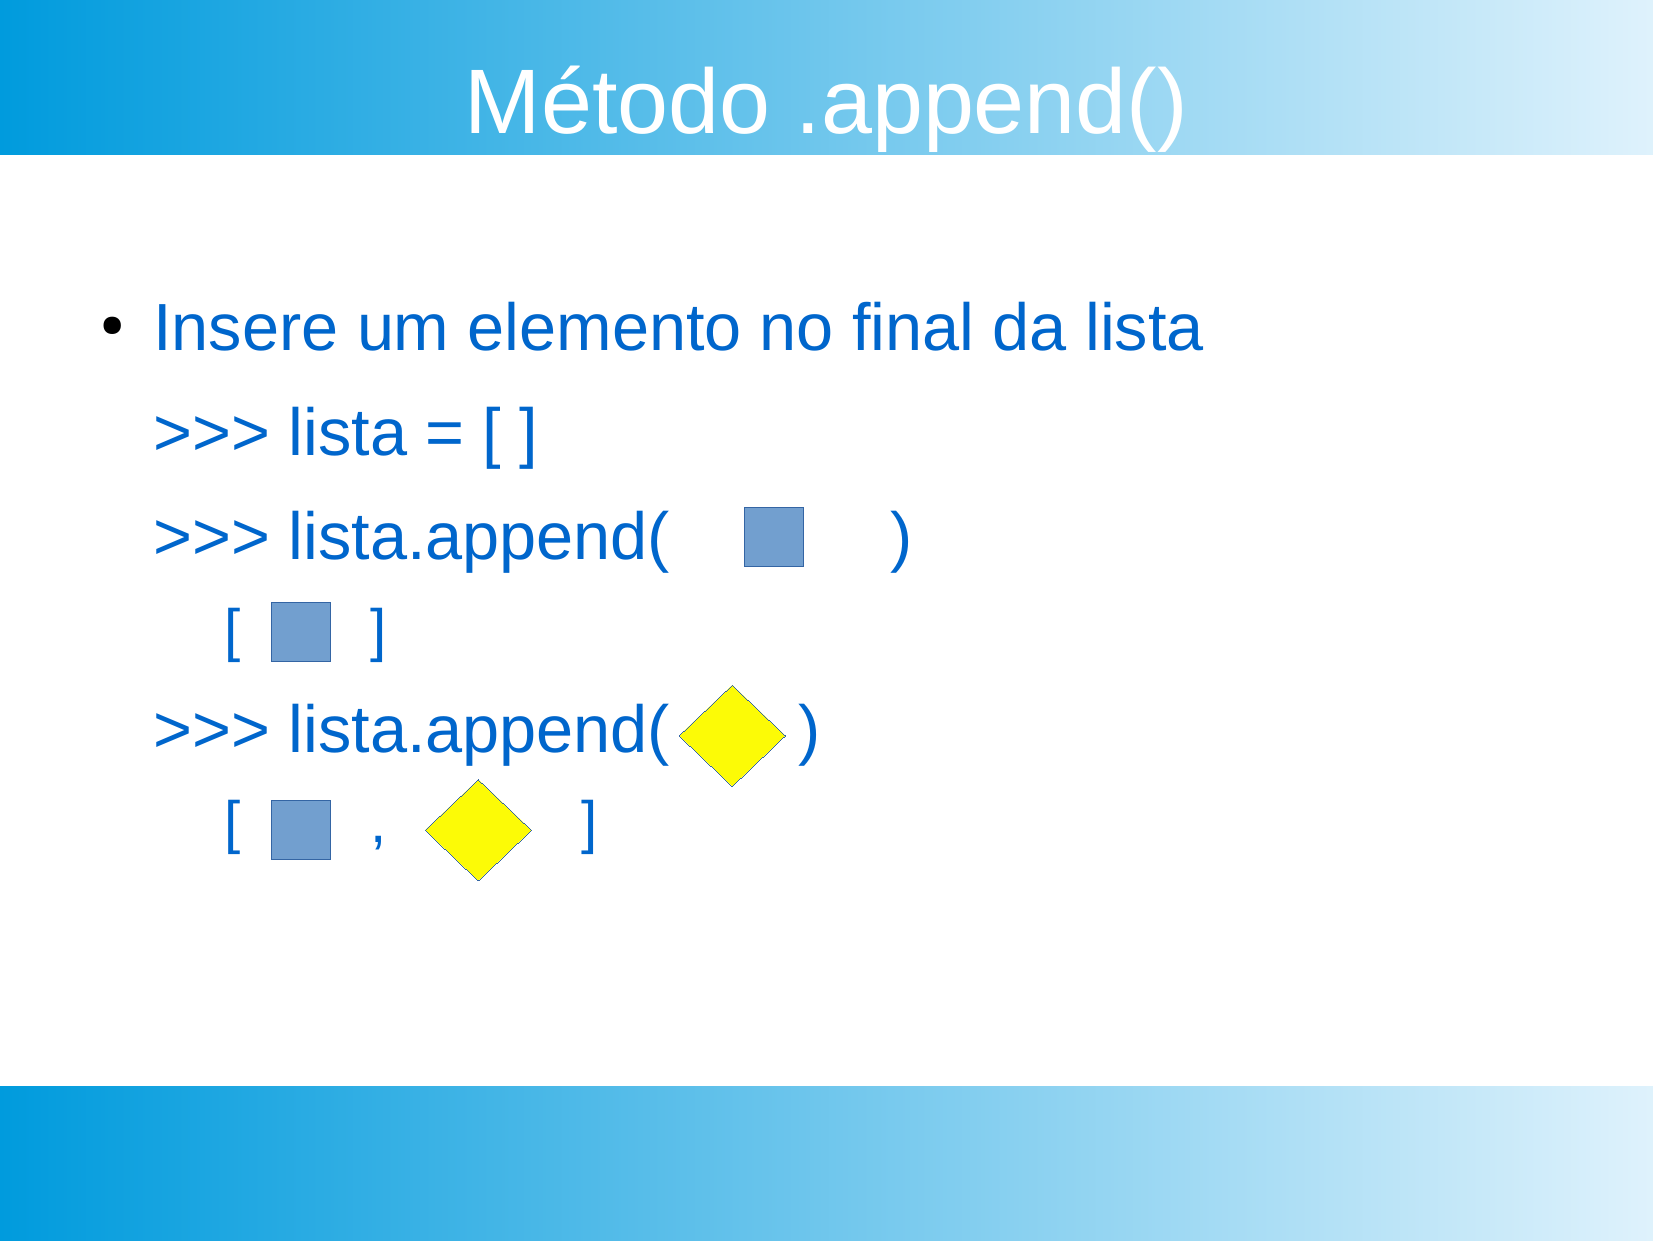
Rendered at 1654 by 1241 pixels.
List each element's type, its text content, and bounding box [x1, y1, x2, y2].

text_box [425, 779, 532, 881]
text_box [744, 507, 804, 567]
title Método .append() [82, 49, 1571, 155]
text_box [271, 602, 331, 662]
text_box [271, 800, 331, 860]
text_box [679, 685, 786, 787]
list Insere um elemento no final da lista >>> lista = [ ] >>> lista.append( ) [ ] >>> lista.append( ) [ , ] [82, 290, 1571, 1010]
